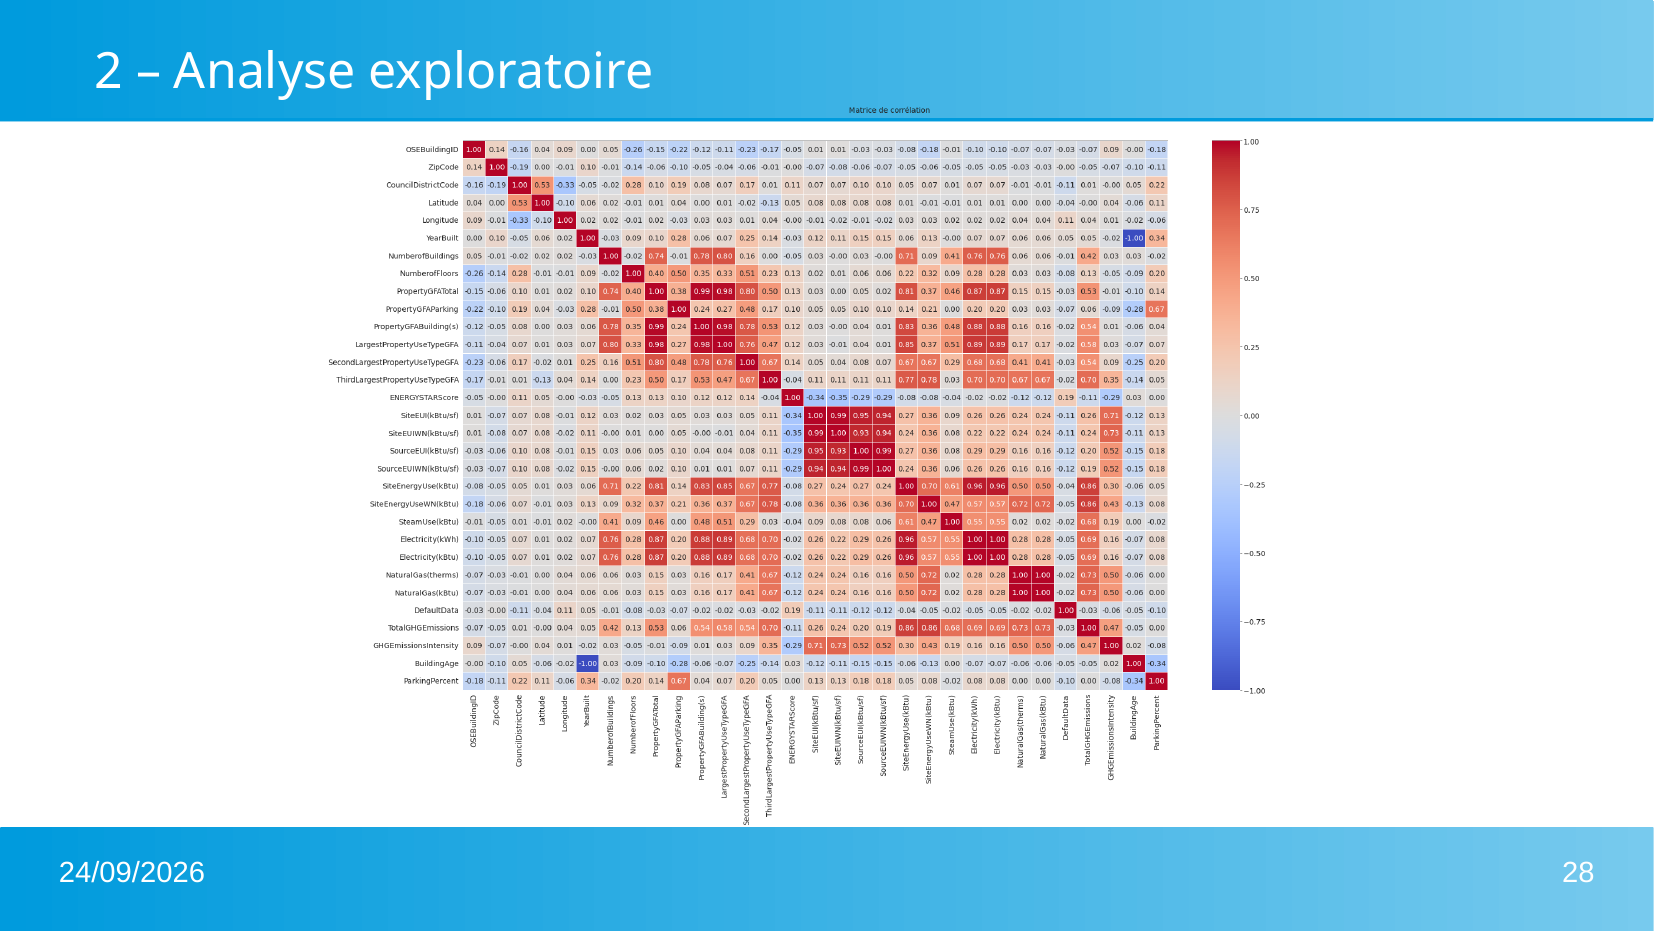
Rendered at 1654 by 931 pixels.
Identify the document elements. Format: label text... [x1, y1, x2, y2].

title 2 – Analyse exploratoire [59, 29, 1595, 108]
picture [324, 103, 1269, 117]
picture [324, 122, 1269, 828]
